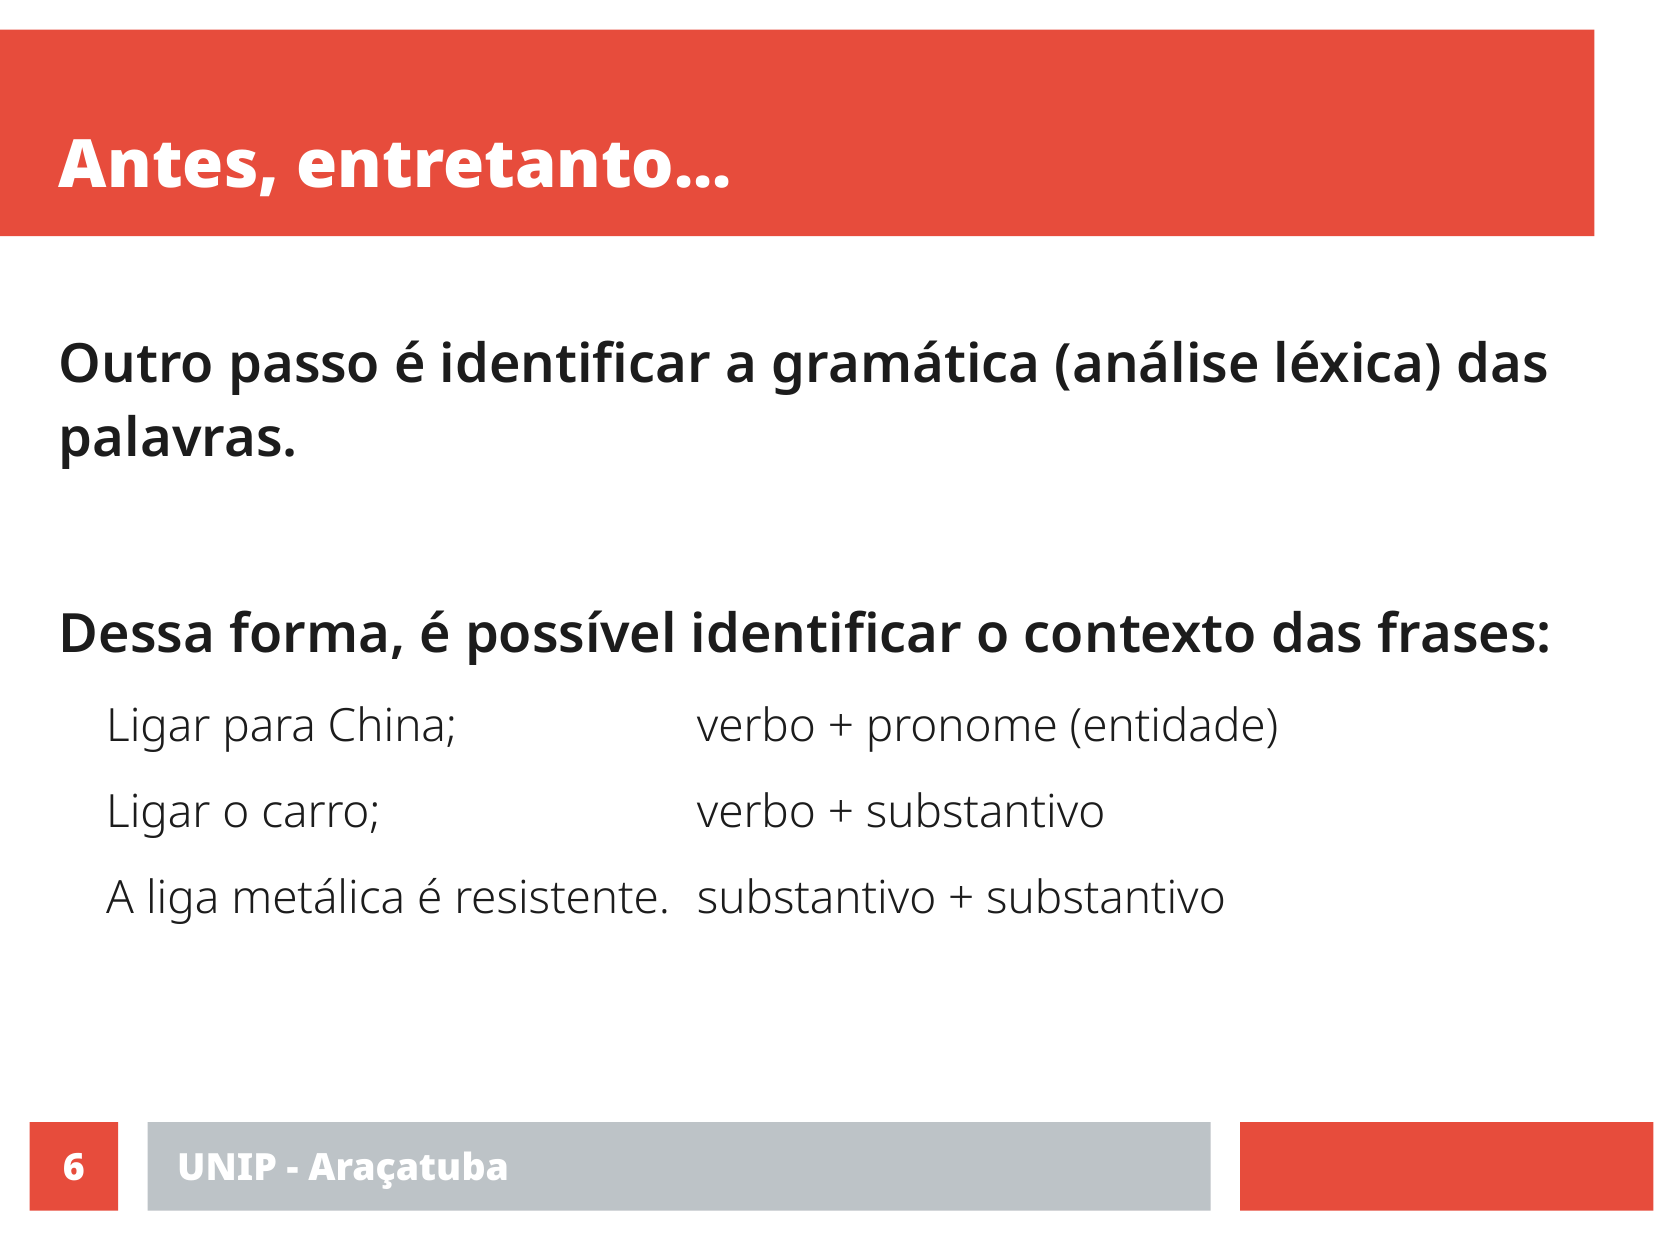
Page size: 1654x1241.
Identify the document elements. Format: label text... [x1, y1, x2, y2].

title Antes, entretanto... [59, 59, 1595, 207]
list Outro passo é identificar a gramática (análise léxica) das palavras. Dessa forma, é possível identificar o contexto das frases: Ligar para China; verbo + pronome (entidade) Ligar o carro; verbo + substantivo A liga metálica é resistente. substantivo + substantivo [59, 324, 1565, 1093]
